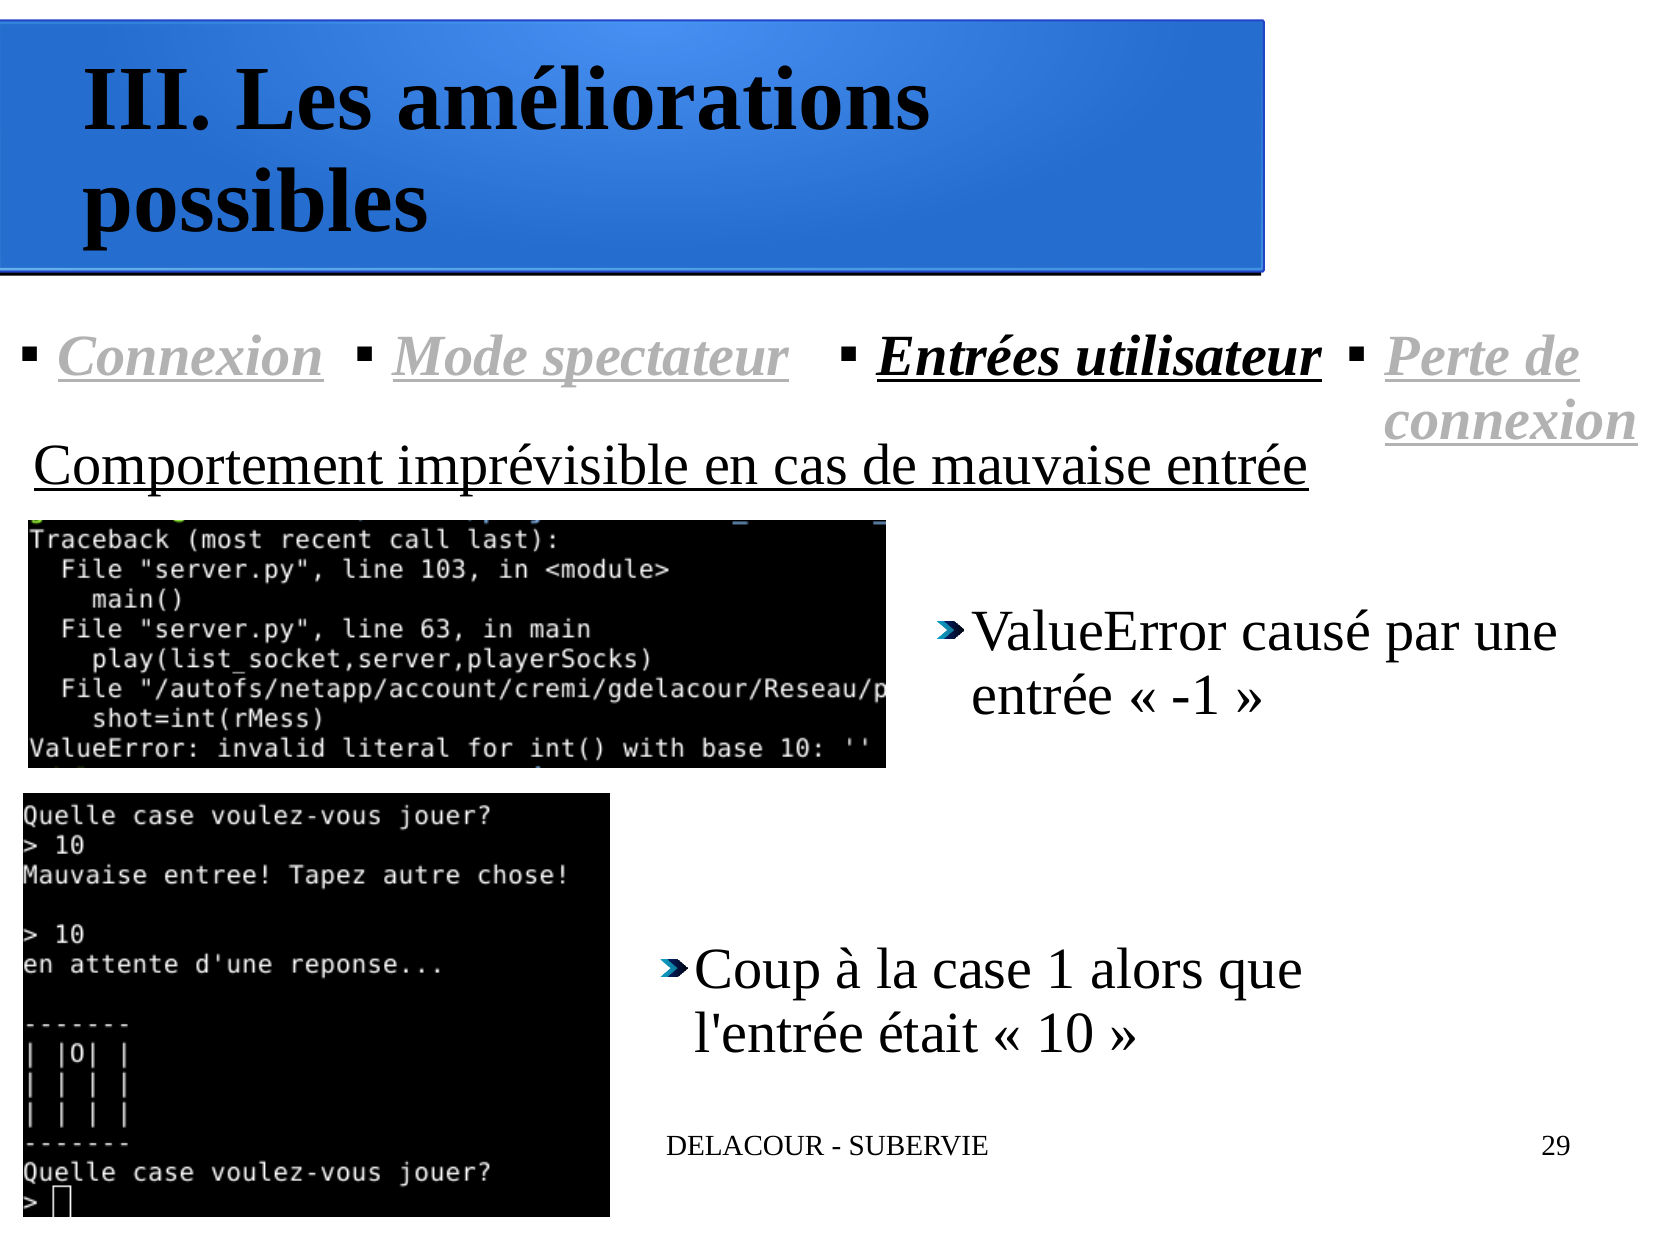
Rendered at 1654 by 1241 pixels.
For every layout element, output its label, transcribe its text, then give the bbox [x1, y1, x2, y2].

picture [23, 793, 610, 1217]
text_box Mode spectateur [342, 315, 815, 425]
text_box Comportement imprévisible en cas de mauvaise entrée [19, 425, 1323, 506]
title III. Les améliorations possibles [82, 47, 1235, 252]
text_box Connexion [7, 315, 342, 461]
text_box Entrées utilisateur [826, 315, 1334, 408]
text_box Perte de connexion [1334, 315, 1654, 461]
text_box ValueError causé par une entrée « -1 » [921, 590, 1595, 737]
picture [28, 520, 886, 768]
text_box Coup à la case 1 alors que l'entrée était « 10 » [644, 928, 1377, 1075]
